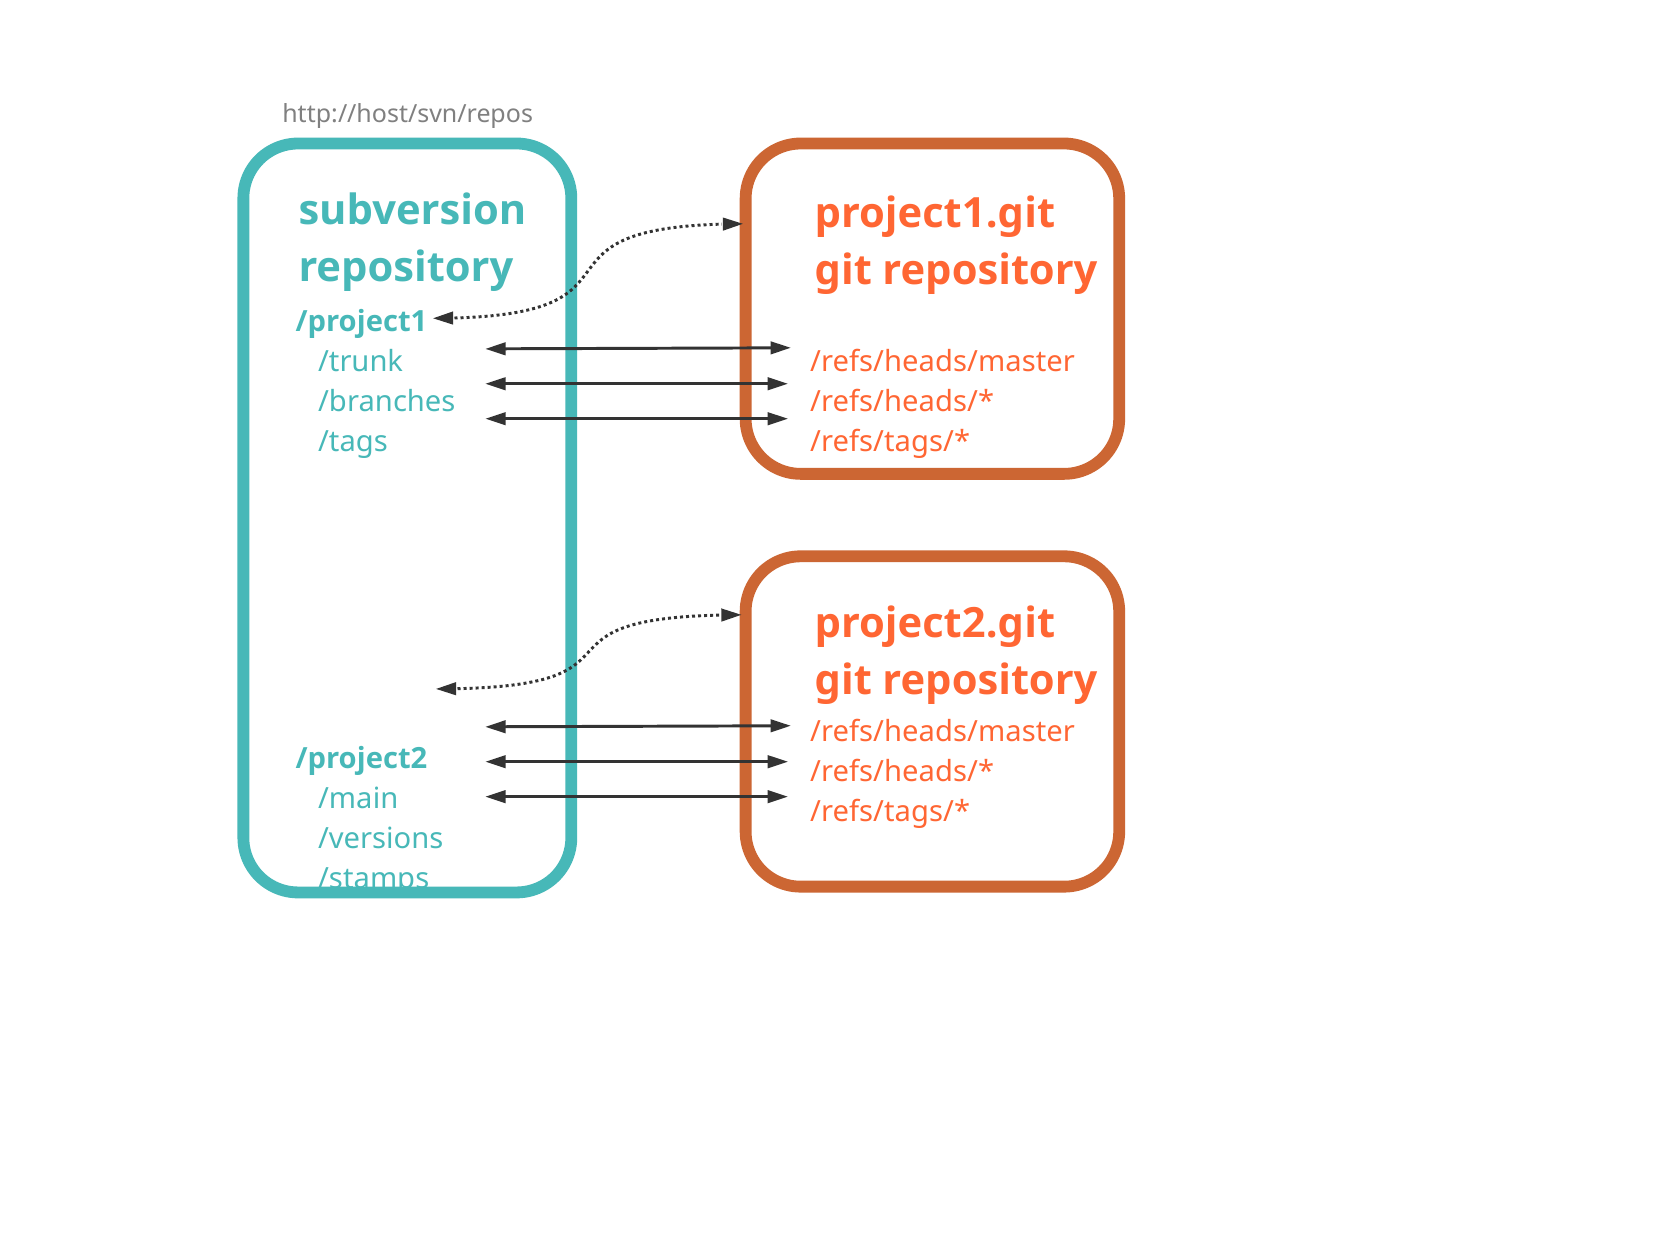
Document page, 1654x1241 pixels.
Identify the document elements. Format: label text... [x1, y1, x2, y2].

text_box subversion repository [283, 172, 549, 285]
text_box project1.git git repository [799, 175, 1104, 288]
text_box /project1 /trunk /branches /tags /project2 /main /versions /stamps [280, 293, 474, 819]
text_box http://host/svn/repos [267, 88, 545, 133]
text_box /refs/heads/master /refs/heads/* /refs/tags/* [795, 702, 1092, 854]
text_box /refs/heads/master /refs/heads/* /refs/tags/* [795, 293, 1092, 444]
text_box project2.git git repository [799, 585, 1104, 698]
